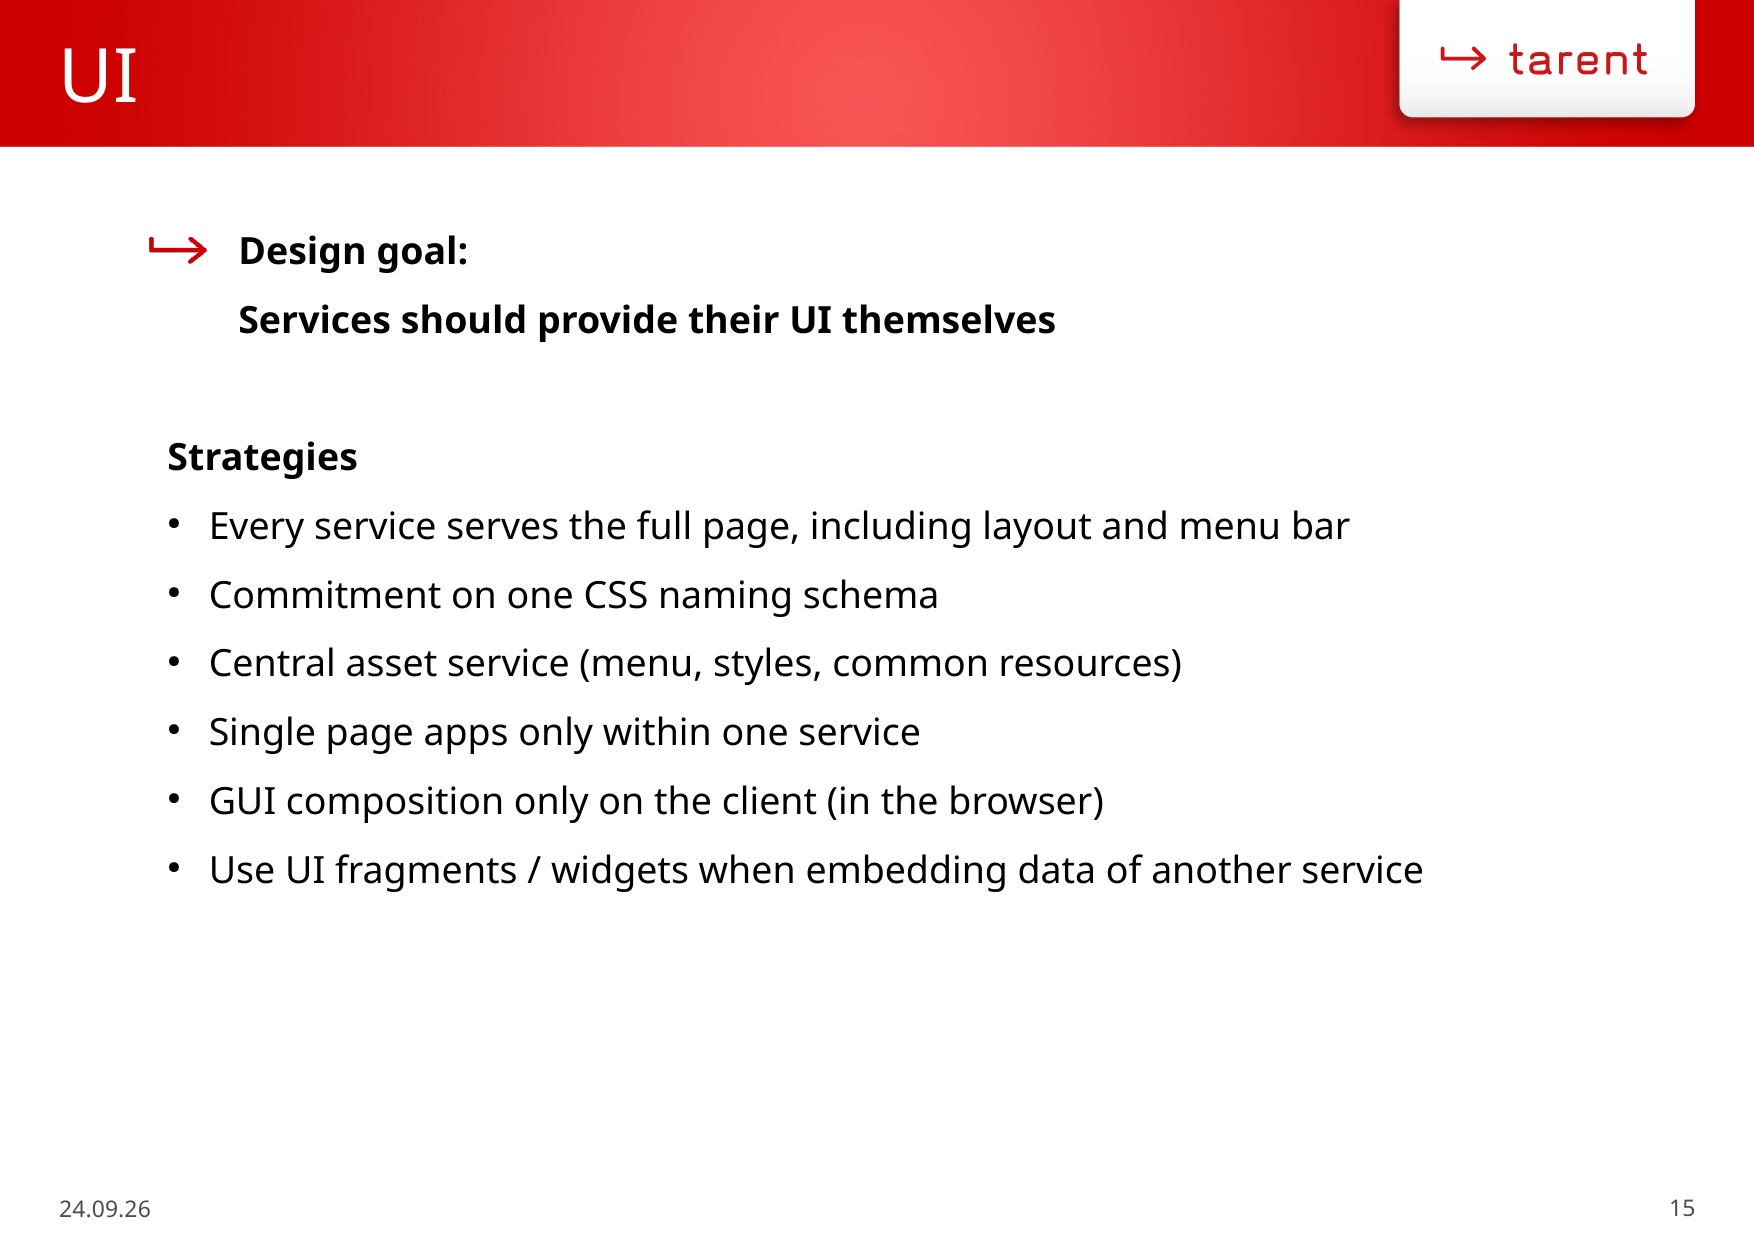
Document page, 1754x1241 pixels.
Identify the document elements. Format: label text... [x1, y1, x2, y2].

list Design goal: Services should provide their UI themselves Strategies Every service serves the full page, including layout and menu bar Commitment on one CSS naming schema Central asset service (menu, styles, common resources) Single page apps only within one service GUI composition only on the client (in the browser) Use UI fragments / widgets when embedding data of another service [87, 224, 1667, 1158]
title UI [59, 0, 1638, 177]
picture [0, 0, 1754, 1240]
